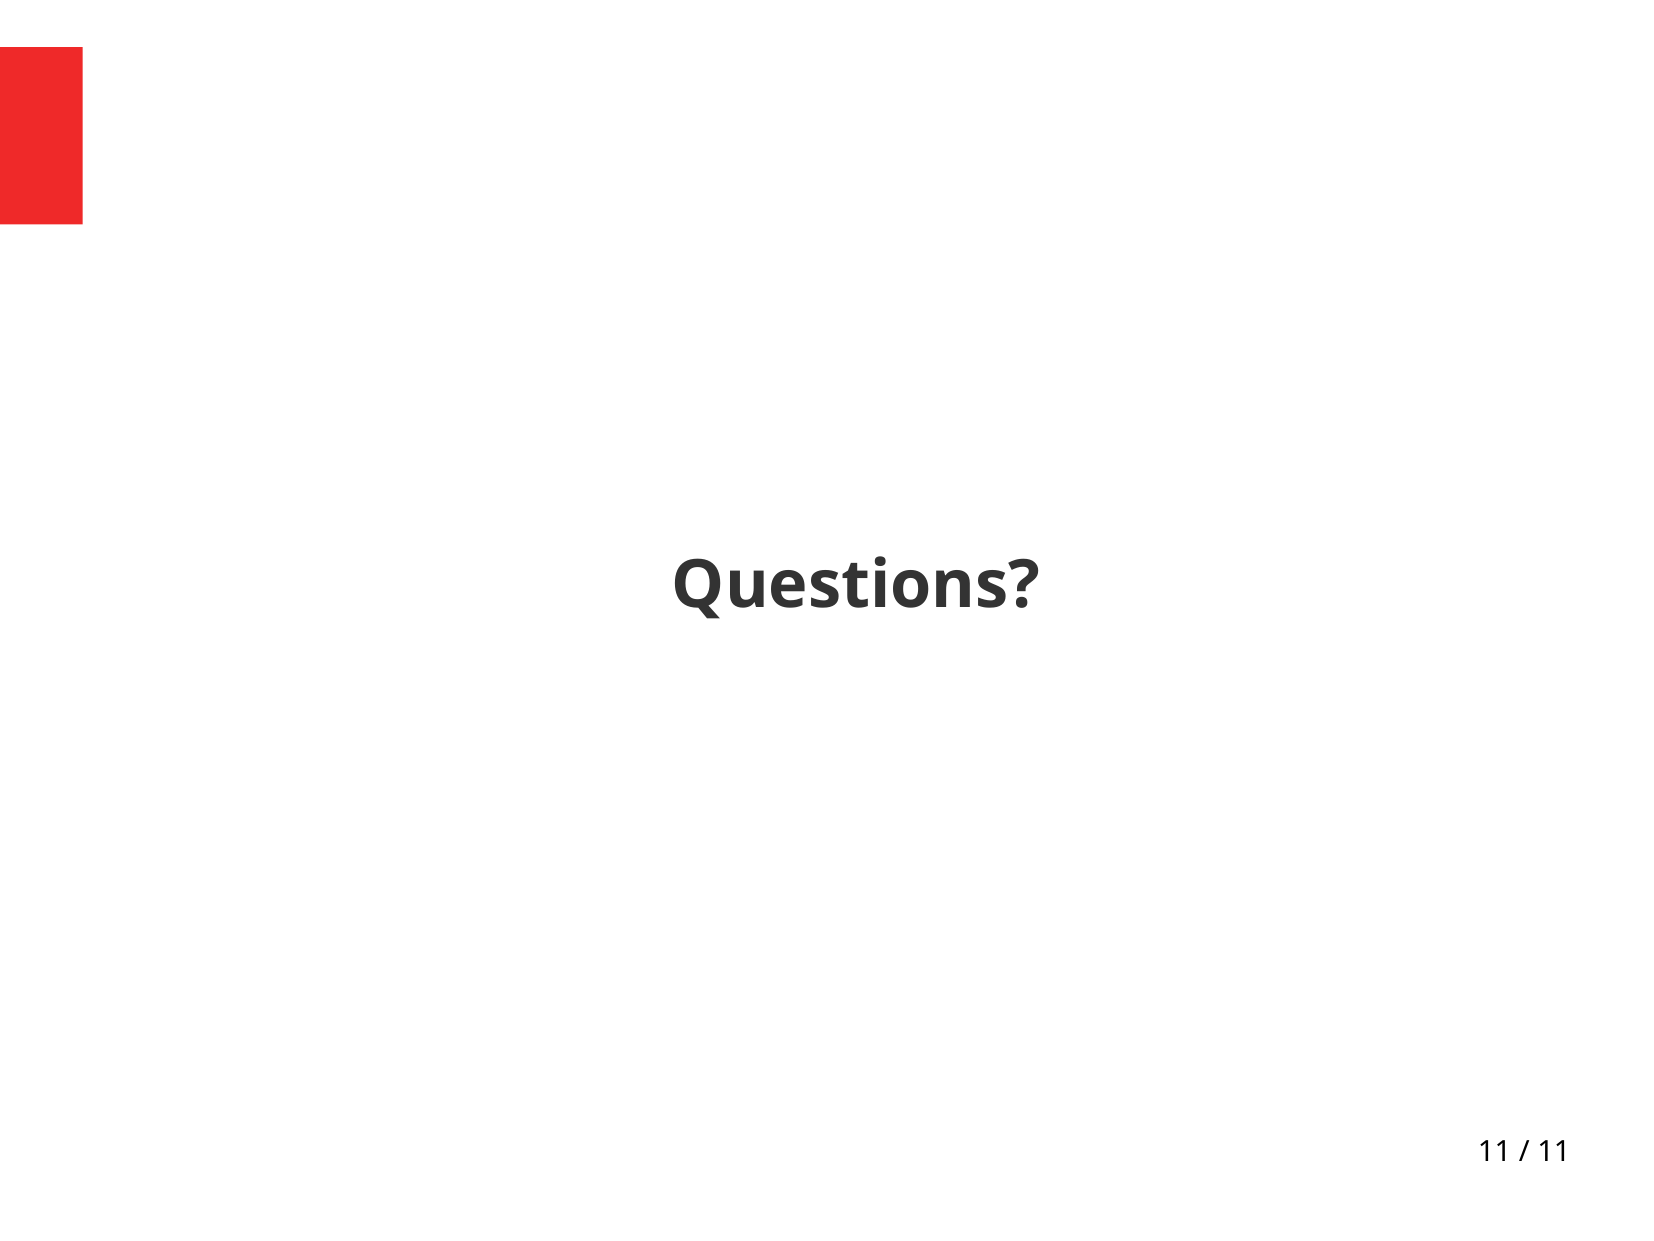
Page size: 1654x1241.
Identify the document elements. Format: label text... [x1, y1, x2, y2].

title Questions? [129, 477, 1583, 686]
